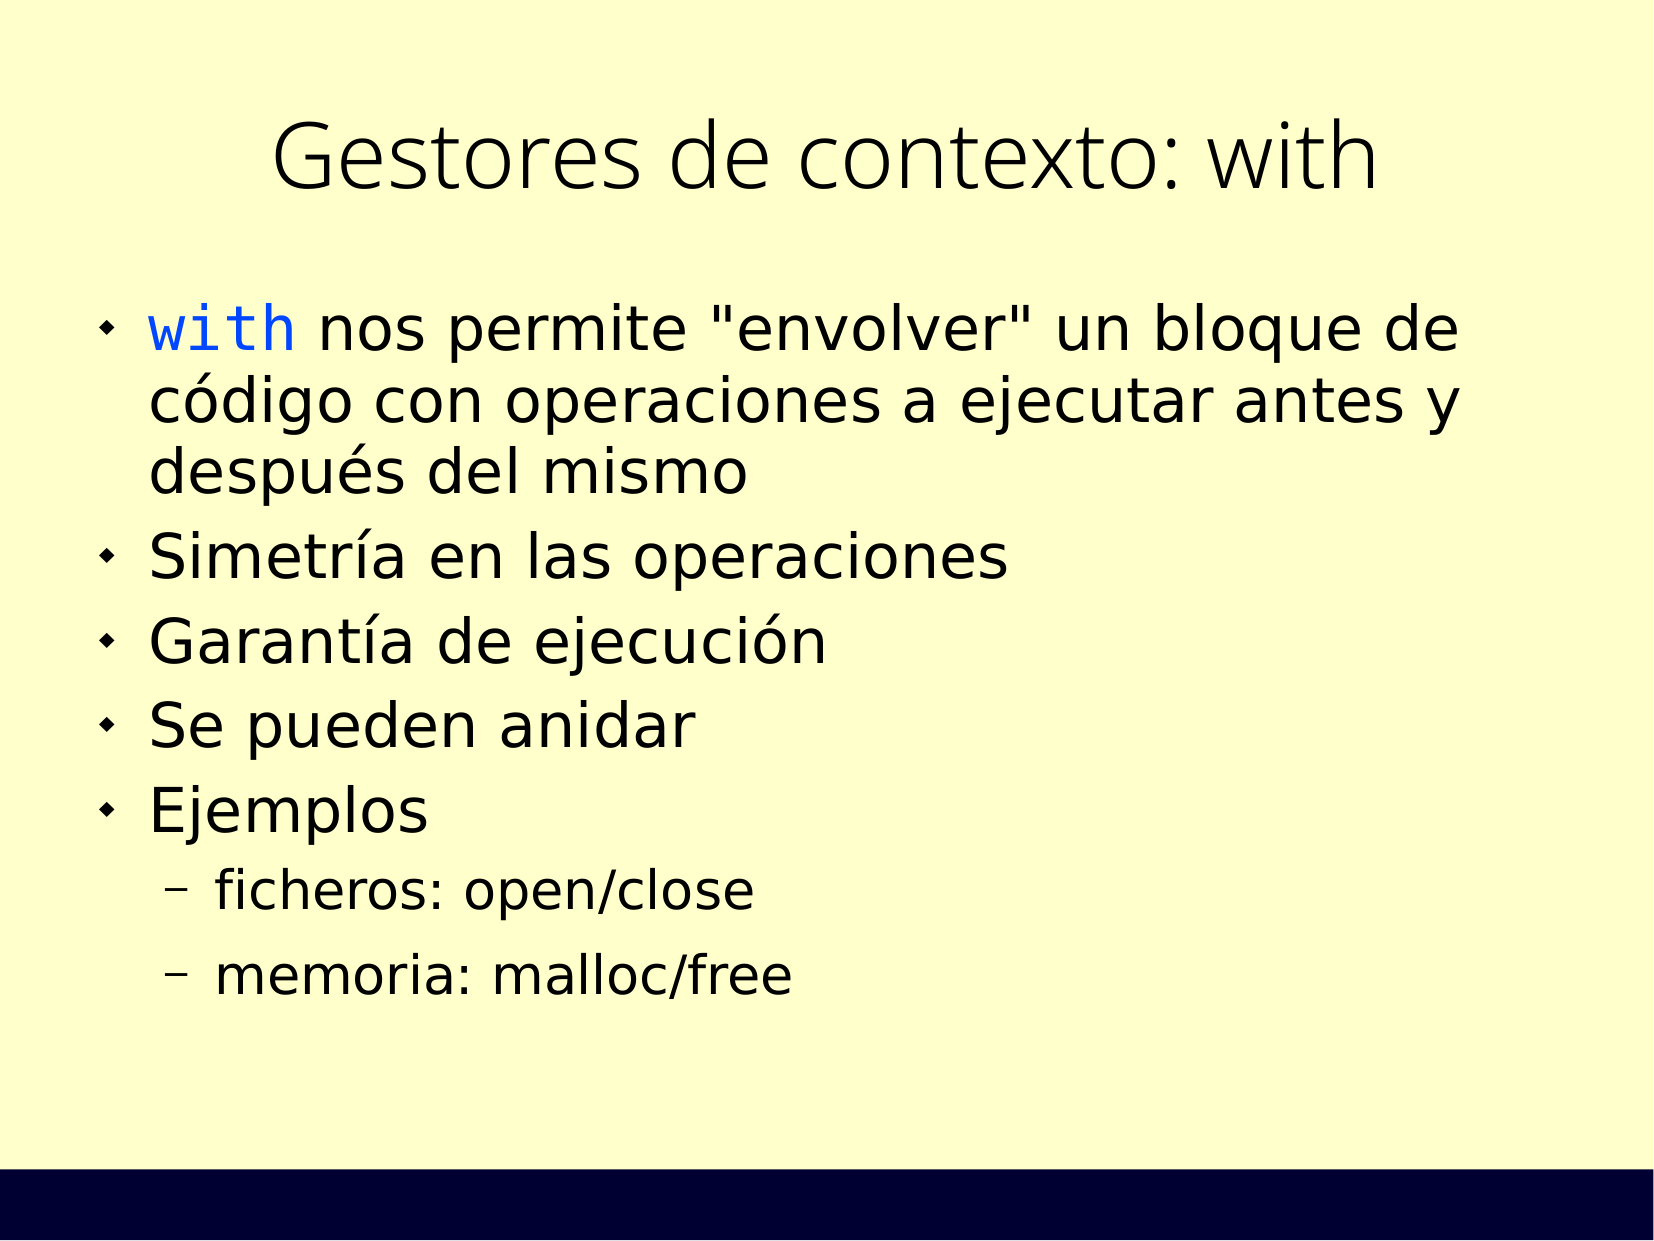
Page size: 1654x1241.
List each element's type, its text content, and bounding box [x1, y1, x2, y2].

list with nos permite "envolver" un bloque de código con operaciones a ejecutar antes y después del mismo Simetría en las operaciones Garantía de ejecución Se pueden anidar Ejemplos ficheros: open/close memoria: malloc/free [82, 290, 1538, 1010]
title Gestores de contexto: with [82, 49, 1571, 257]
